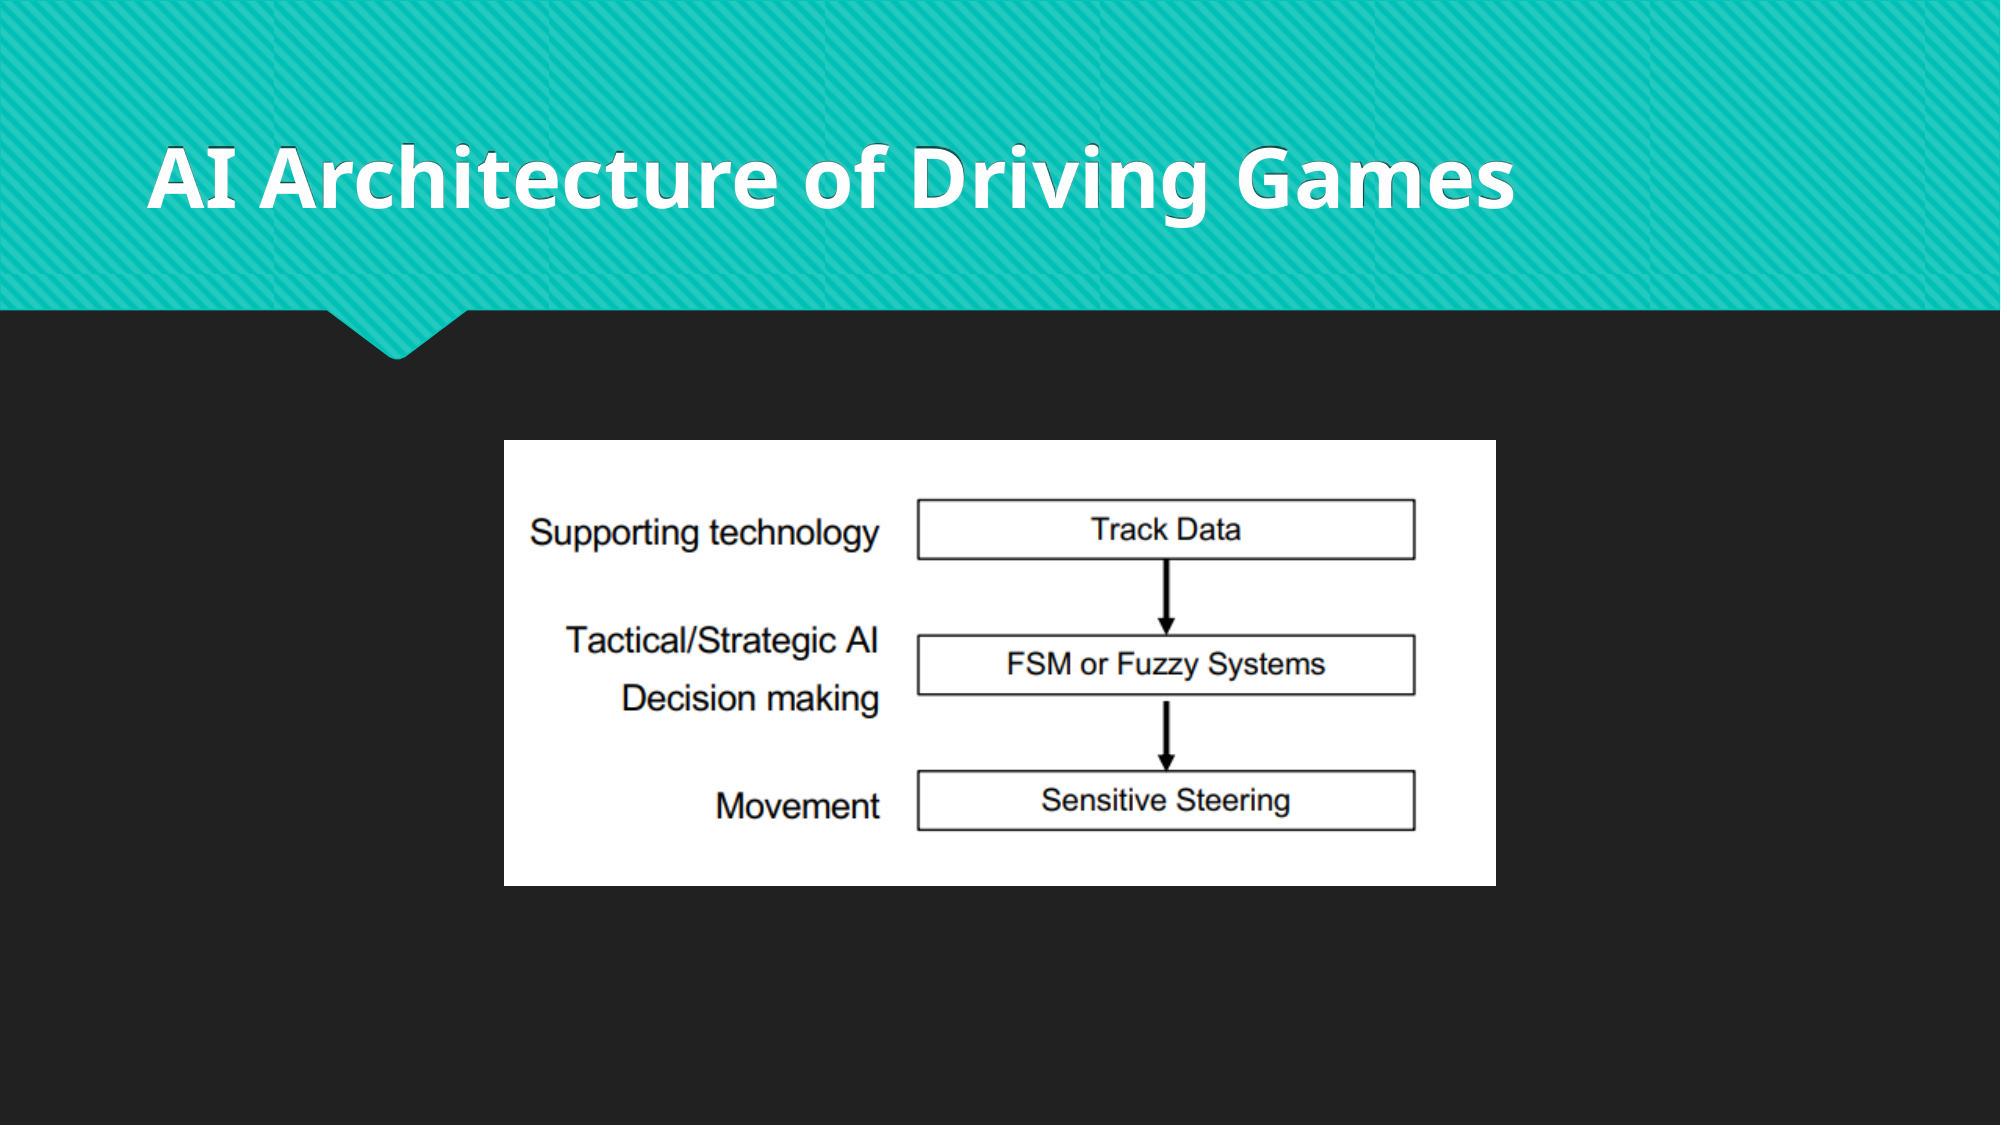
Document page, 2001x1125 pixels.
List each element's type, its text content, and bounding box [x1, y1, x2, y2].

title AI Architecture of Driving Games [132, 73, 1868, 233]
picture [504, 440, 1496, 886]
